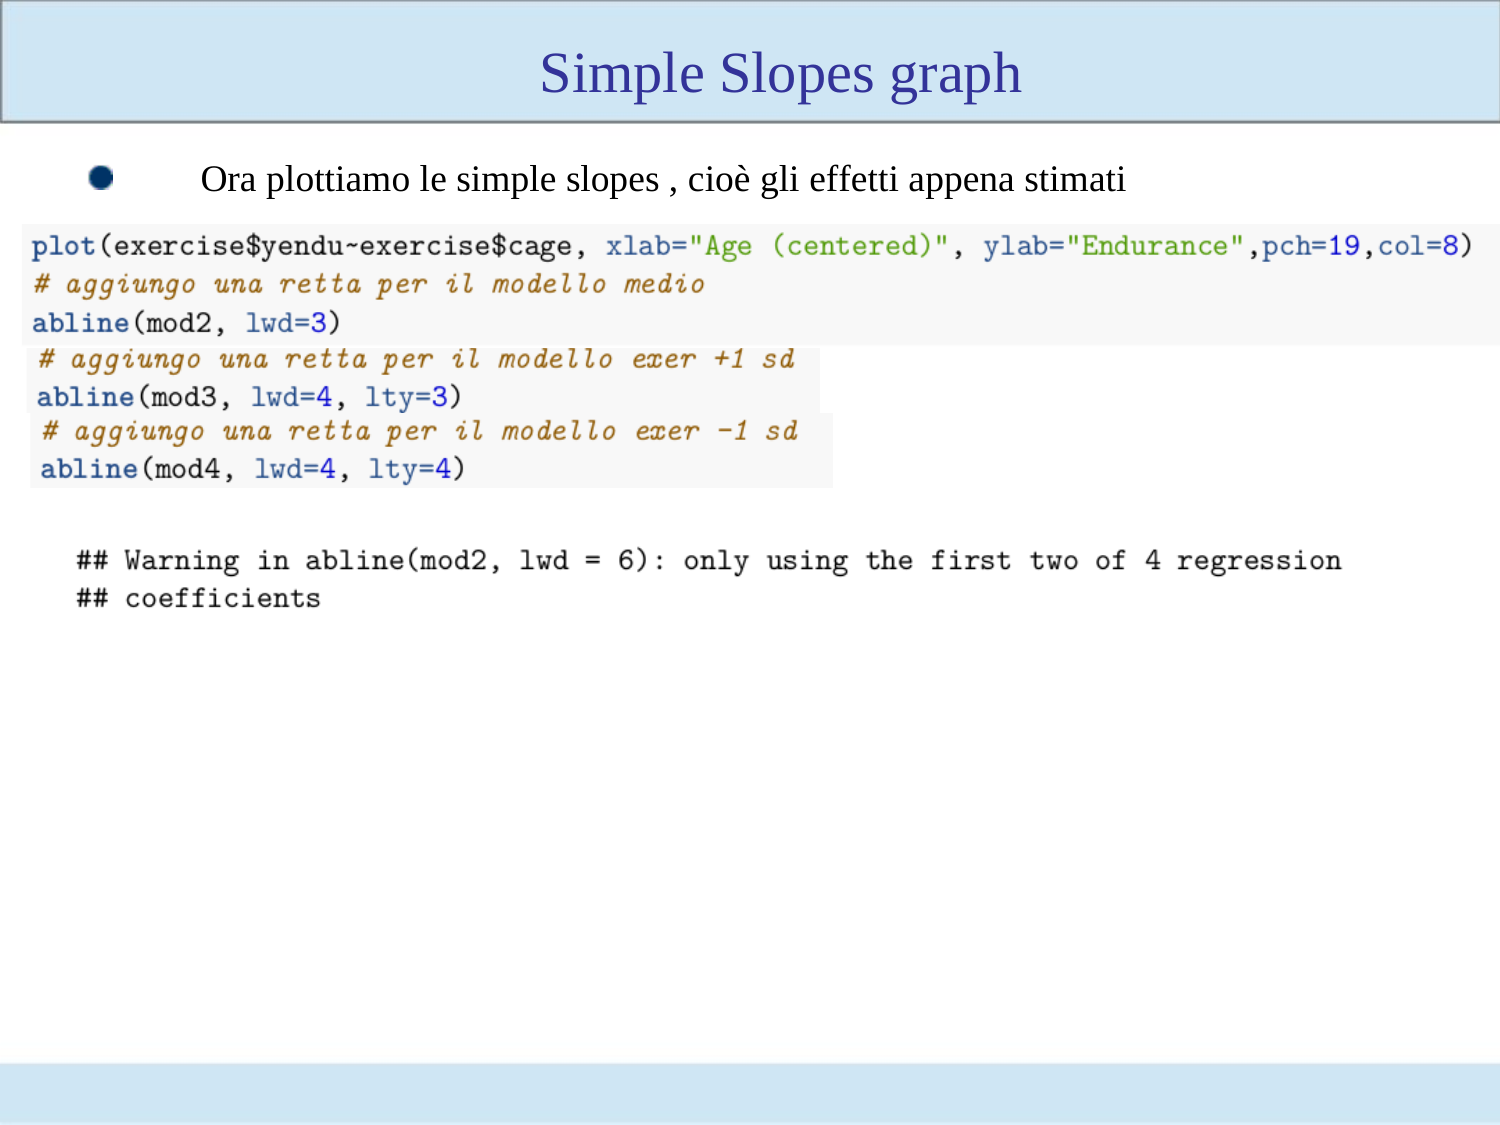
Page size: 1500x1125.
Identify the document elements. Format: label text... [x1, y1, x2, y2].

picture [0, 0, 1500, 1125]
text_box Ora plottiamo le simple slopes , cioè gli effetti appena stimati [71, 146, 1434, 207]
title Simple Slopes graph [249, 21, 1313, 117]
